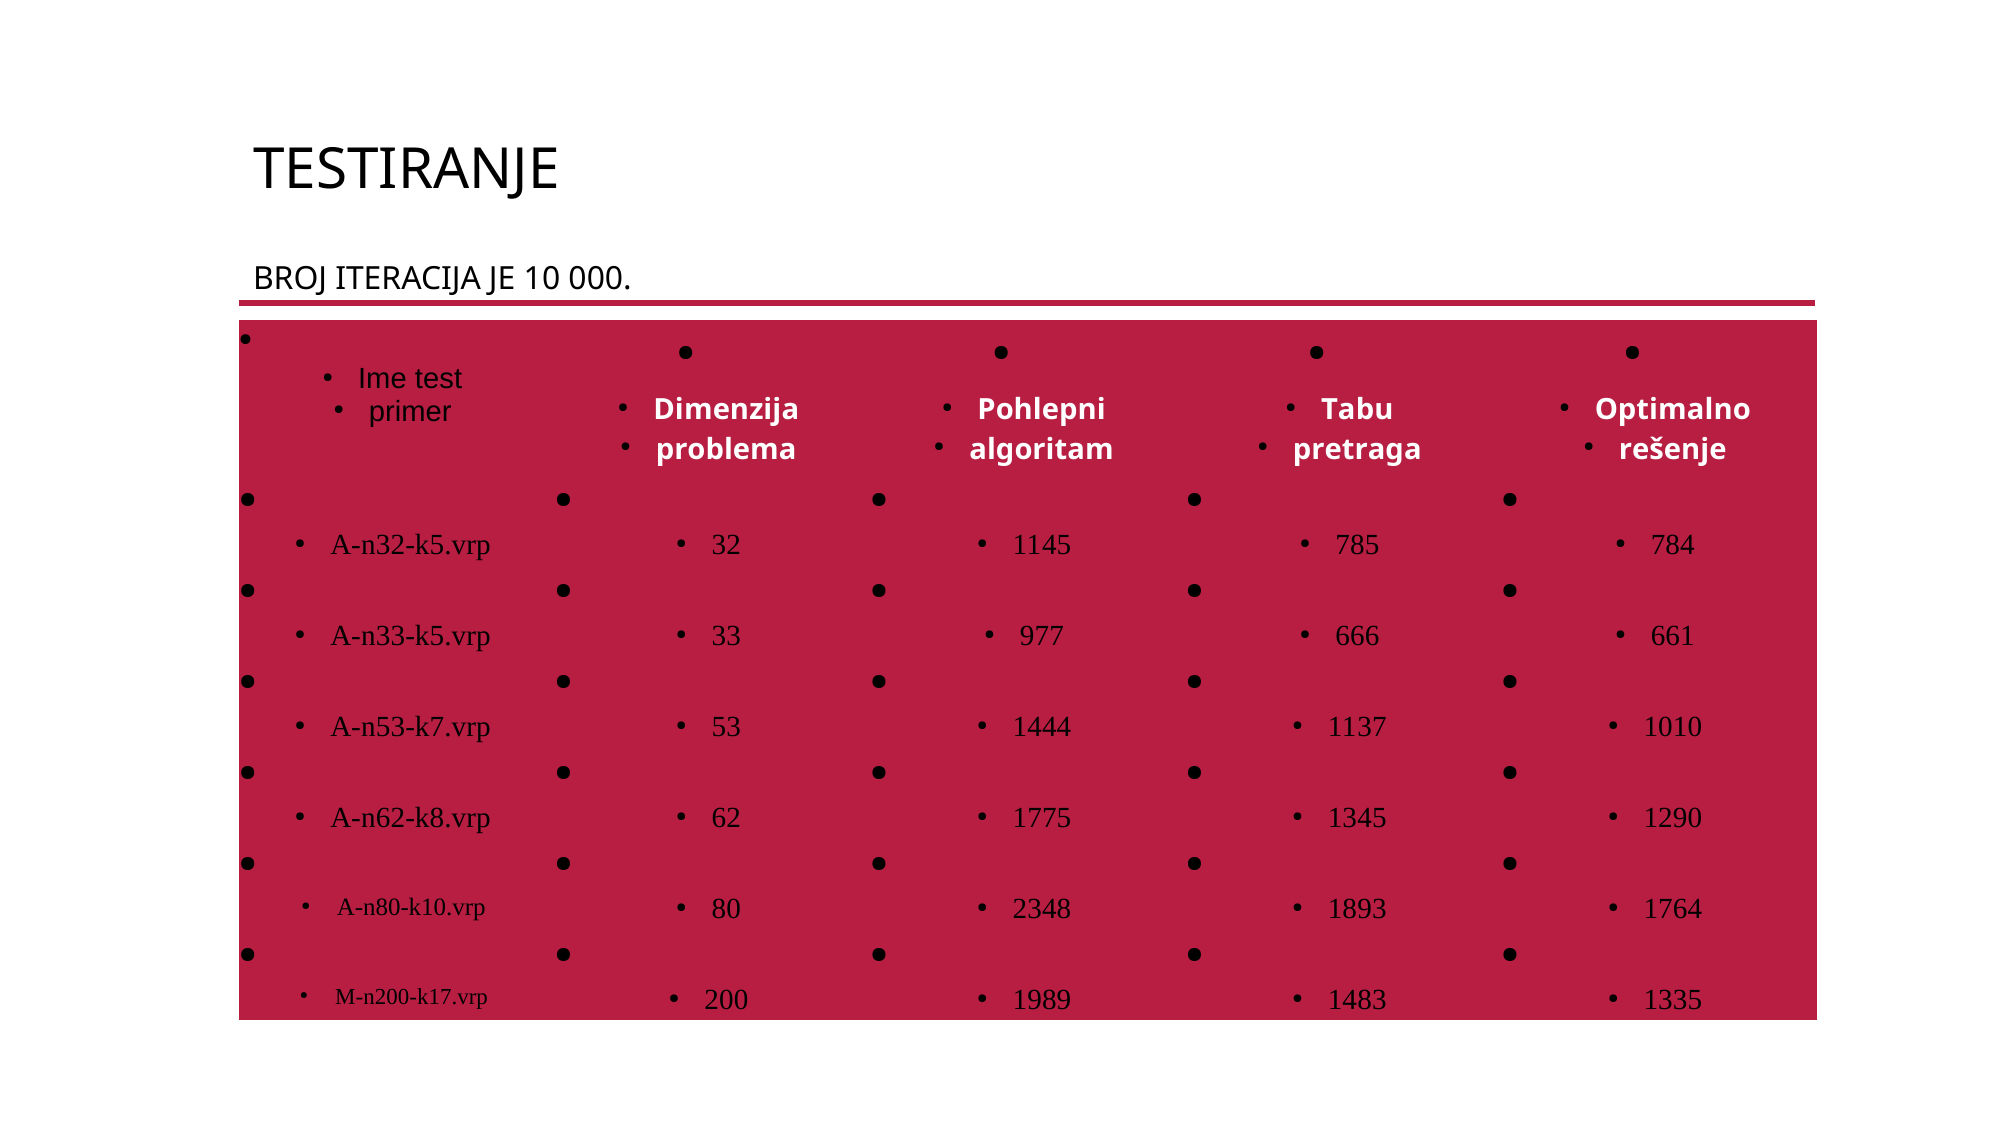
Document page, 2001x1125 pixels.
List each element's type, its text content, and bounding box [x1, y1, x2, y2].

table_cell 661 [1501, 565, 1817, 656]
table_cell 1483 [1186, 929, 1501, 1020]
table_cell 62 [555, 747, 870, 838]
table_header Ime test primer [239, 320, 555, 474]
table_header Dimenzija problema [555, 320, 870, 474]
table_cell 1145 [870, 474, 1186, 565]
table_cell 80 [555, 838, 870, 929]
table_cell A-n62-k8.vrp [239, 747, 555, 838]
table_cell 1290 [1501, 747, 1817, 838]
table_cell 200 [555, 929, 870, 1020]
table_cell A-n80-k10.vrp [239, 838, 555, 929]
table_cell 784 [1501, 474, 1817, 565]
table_cell 32 [555, 474, 870, 565]
table_cell 785 [1186, 474, 1501, 565]
table_cell 1775 [870, 747, 1186, 838]
table_cell 33 [555, 565, 870, 656]
table_header Optimalno rešenje [1501, 320, 1817, 474]
table_cell M-n200-k17.vrp [239, 929, 555, 1020]
table_cell A-n53-k7.vrp [239, 656, 555, 747]
title Testiranje broj iteracija je 10 000. [238, 131, 1814, 305]
table_cell 977 [870, 565, 1186, 656]
table_cell 1010 [1501, 656, 1817, 747]
table_header Pohlepni algoritam [870, 320, 1186, 474]
table_cell 1893 [1186, 838, 1501, 929]
table_cell 1137 [1186, 656, 1501, 747]
table_cell 666 [1186, 565, 1501, 656]
table_cell A-n33-k5.vrp [239, 565, 555, 656]
table_cell 1444 [870, 656, 1186, 747]
table_header Tabu pretraga [1186, 320, 1501, 474]
table_cell A-n32-k5.vrp [239, 474, 555, 565]
table_cell 2348 [870, 838, 1186, 929]
table_cell 53 [555, 656, 870, 747]
table_cell 1989 [870, 929, 1186, 1020]
table_cell 1345 [1186, 747, 1501, 838]
table_cell 1764 [1501, 838, 1817, 929]
table_cell 1335 [1501, 929, 1817, 1020]
